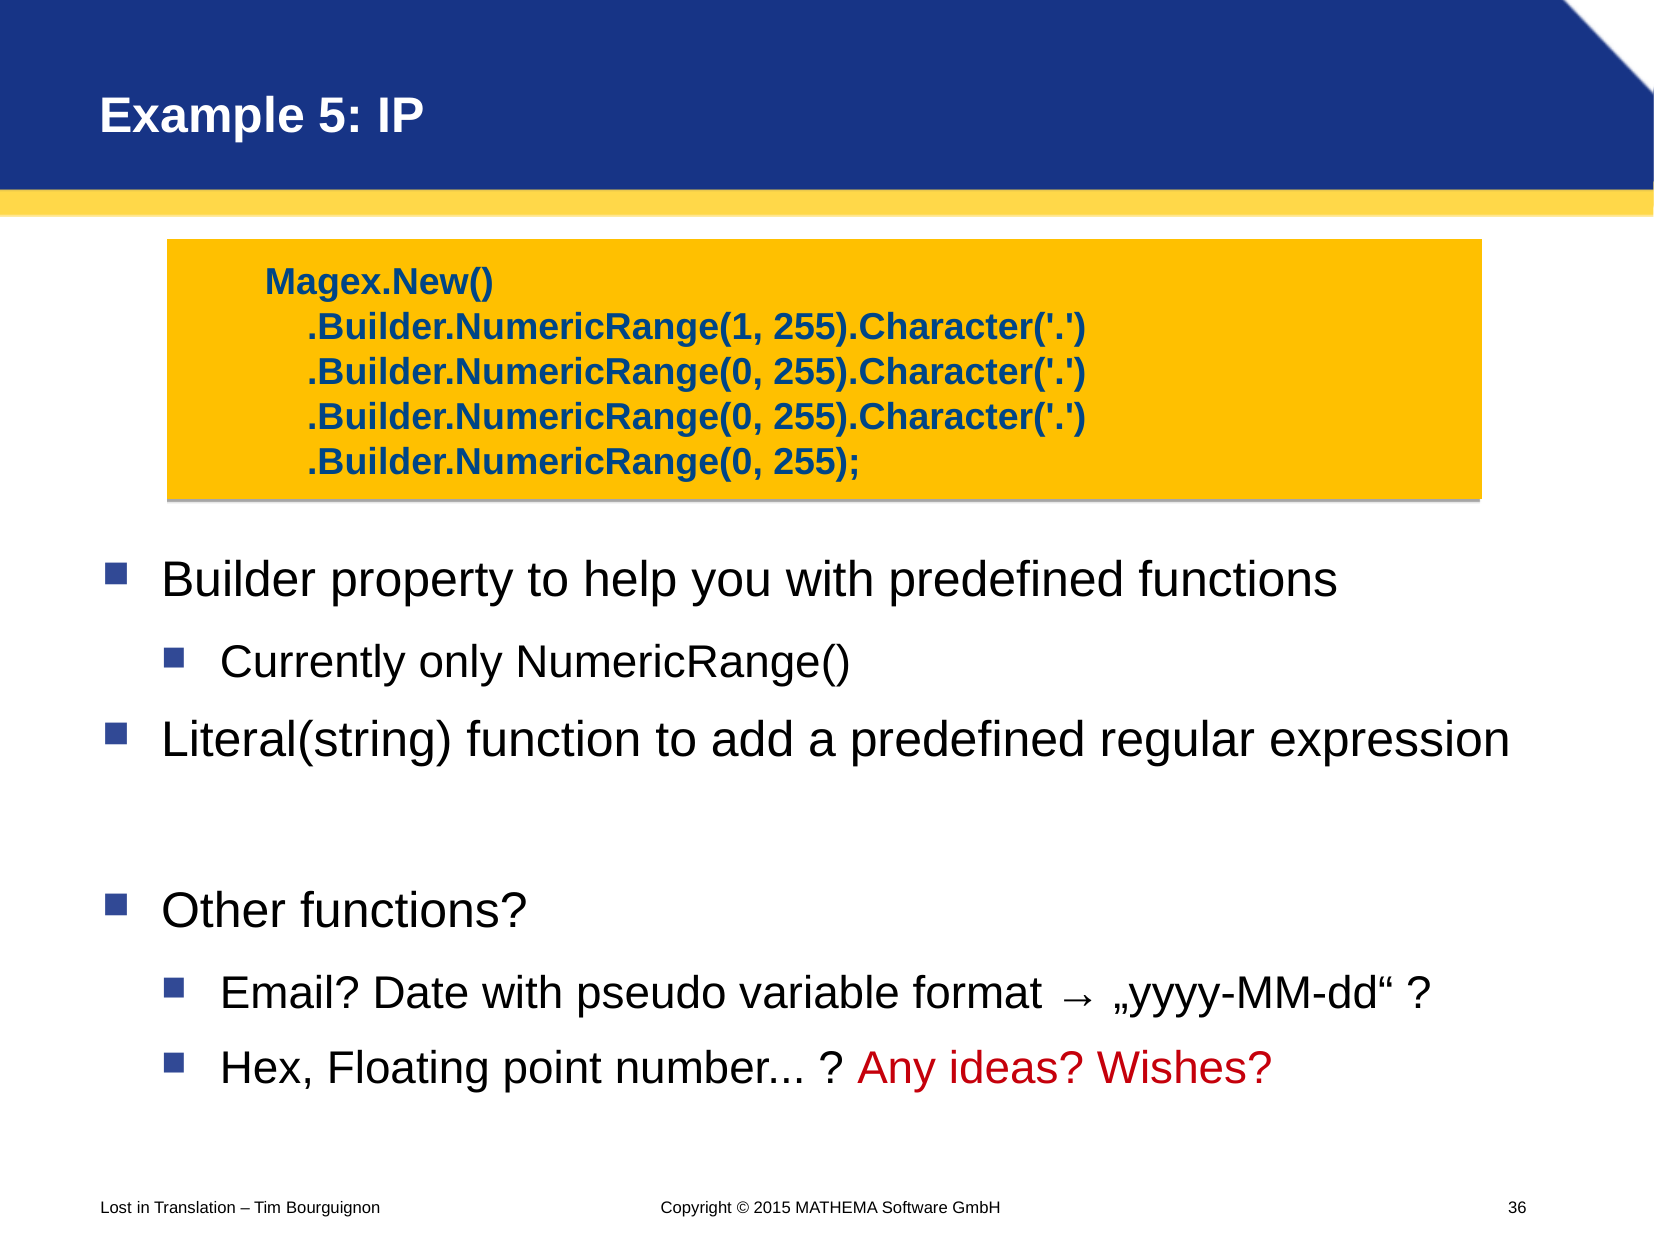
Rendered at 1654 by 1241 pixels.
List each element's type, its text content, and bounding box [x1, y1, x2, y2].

list Builder property to help you with predefined functions Currently only NumericRange() Literal(string) function to add a predefined regular expression Other functions? Email? Date with pseudo variable format → „yyyy-MM-dd“ ? Hex, Floating point number... ? Any ideas? Wishes? [101, 295, 1528, 1139]
title Example 5: IP [99, 69, 1171, 162]
picture [0, 0, 1654, 1241]
text_box Magex.New() .Builder.NumericRange(1, 255).Character('.') .Builder.NumericRange(0, 255).Character('.') .Builder.NumericRange(0, 255).Character('.') .Builder.NumericRange(0, 255); [167, 239, 1482, 499]
